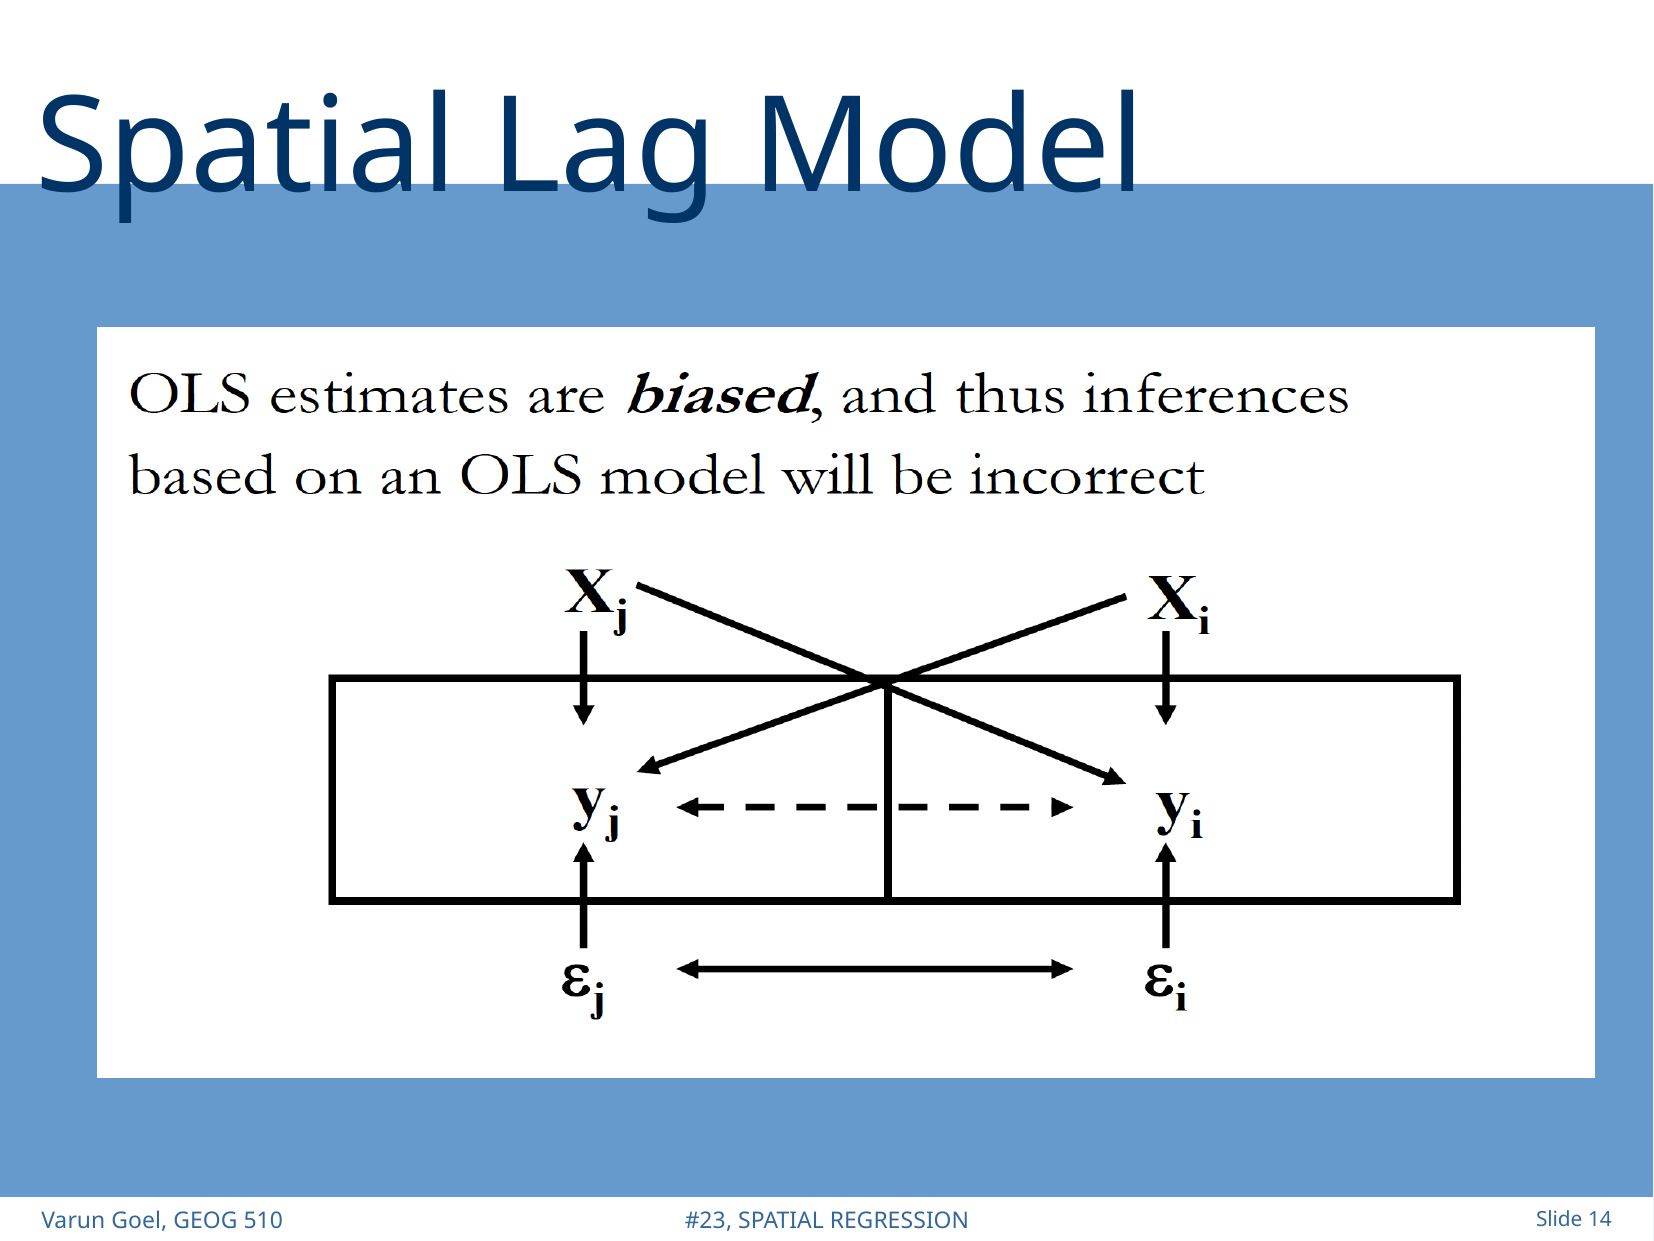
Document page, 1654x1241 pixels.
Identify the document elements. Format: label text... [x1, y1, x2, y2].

title Spatial Lag Model [35, 35, 1573, 244]
picture [97, 327, 1595, 1078]
